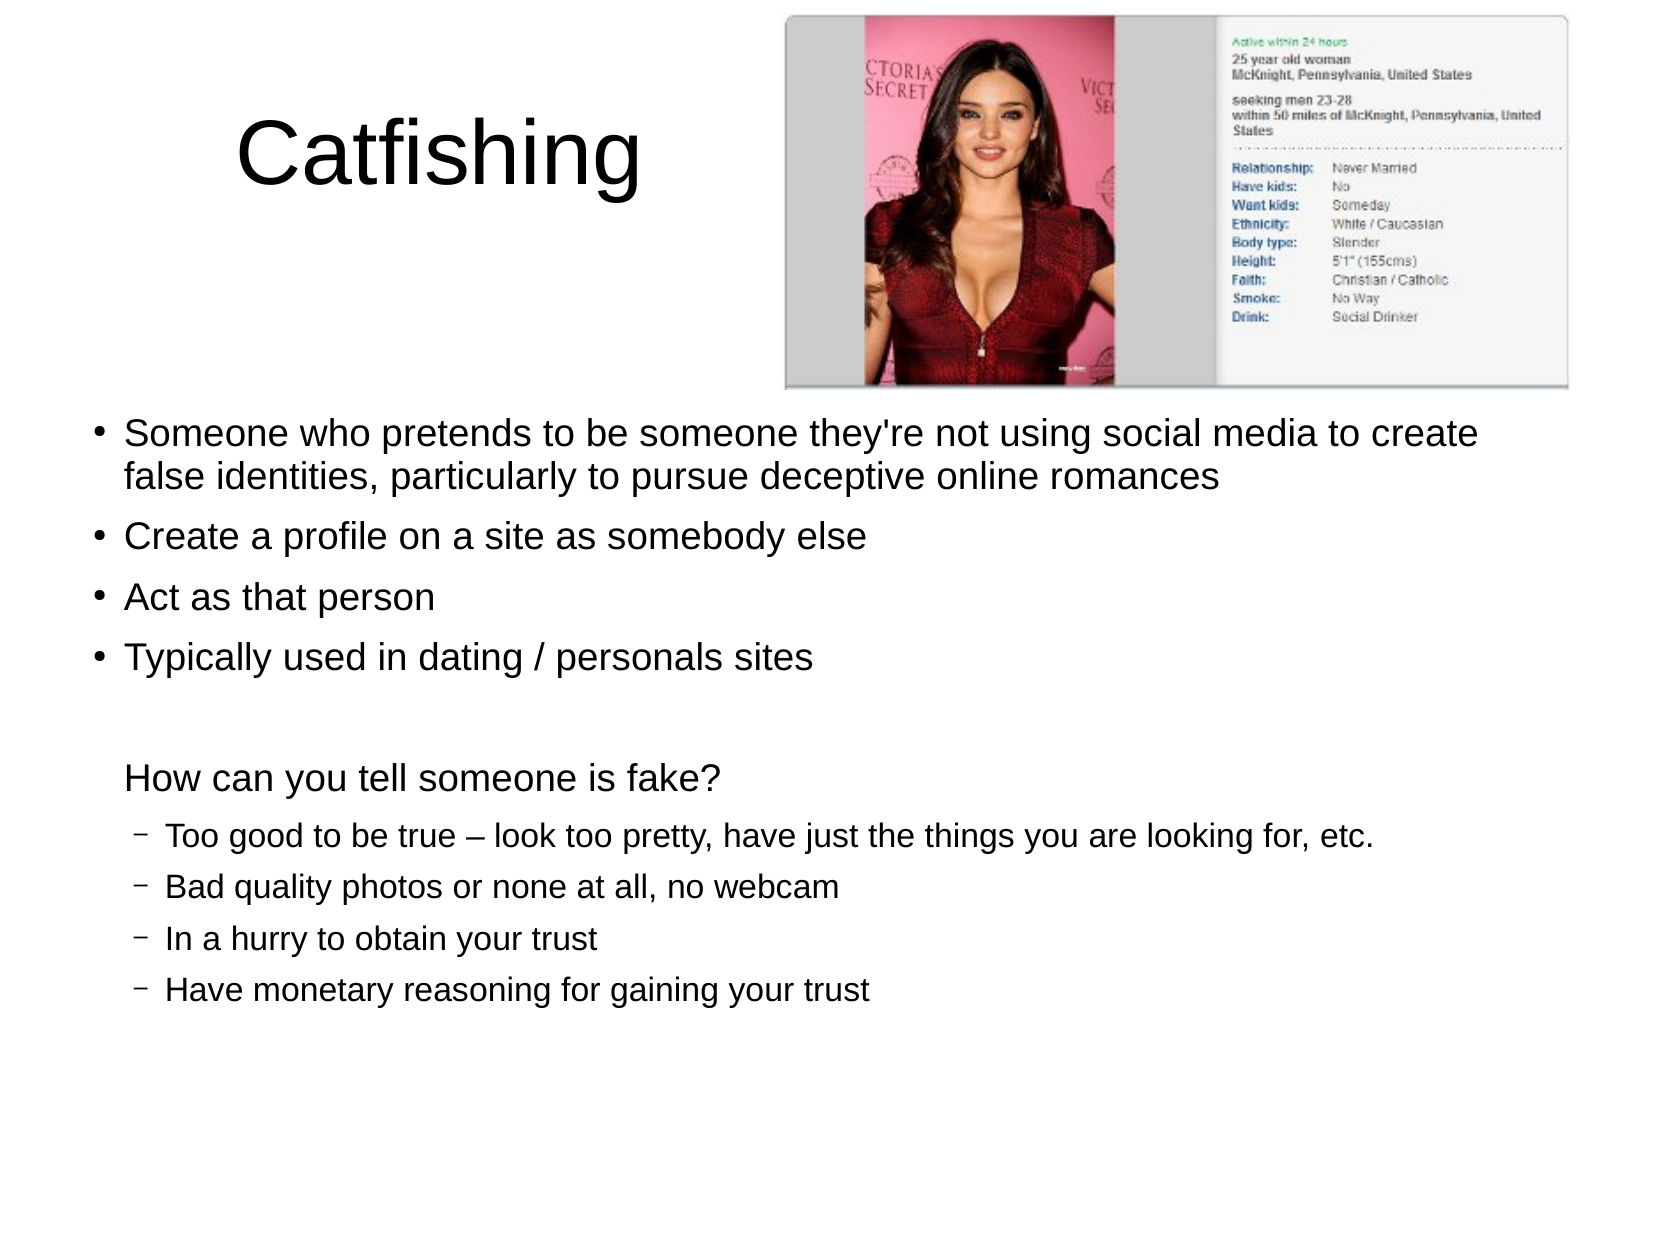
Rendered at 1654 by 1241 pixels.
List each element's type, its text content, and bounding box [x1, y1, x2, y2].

picture [780, 12, 1576, 391]
list Someone who pretends to be someone they're not using social media to create false identities, particularly to pursue deceptive online romances Create a profile on a site as somebody else Act as that person Typically used in dating / personals sites How can you tell someone is fake? Too good to be true – look too pretty, have just the things you are looking for, etc. Bad quality photos or none at all, no webcam In a hurry to obtain your trust Have monetary reasoning for gaining your trust [82, 290, 1571, 1010]
title Catfishing [82, 49, 780, 257]
